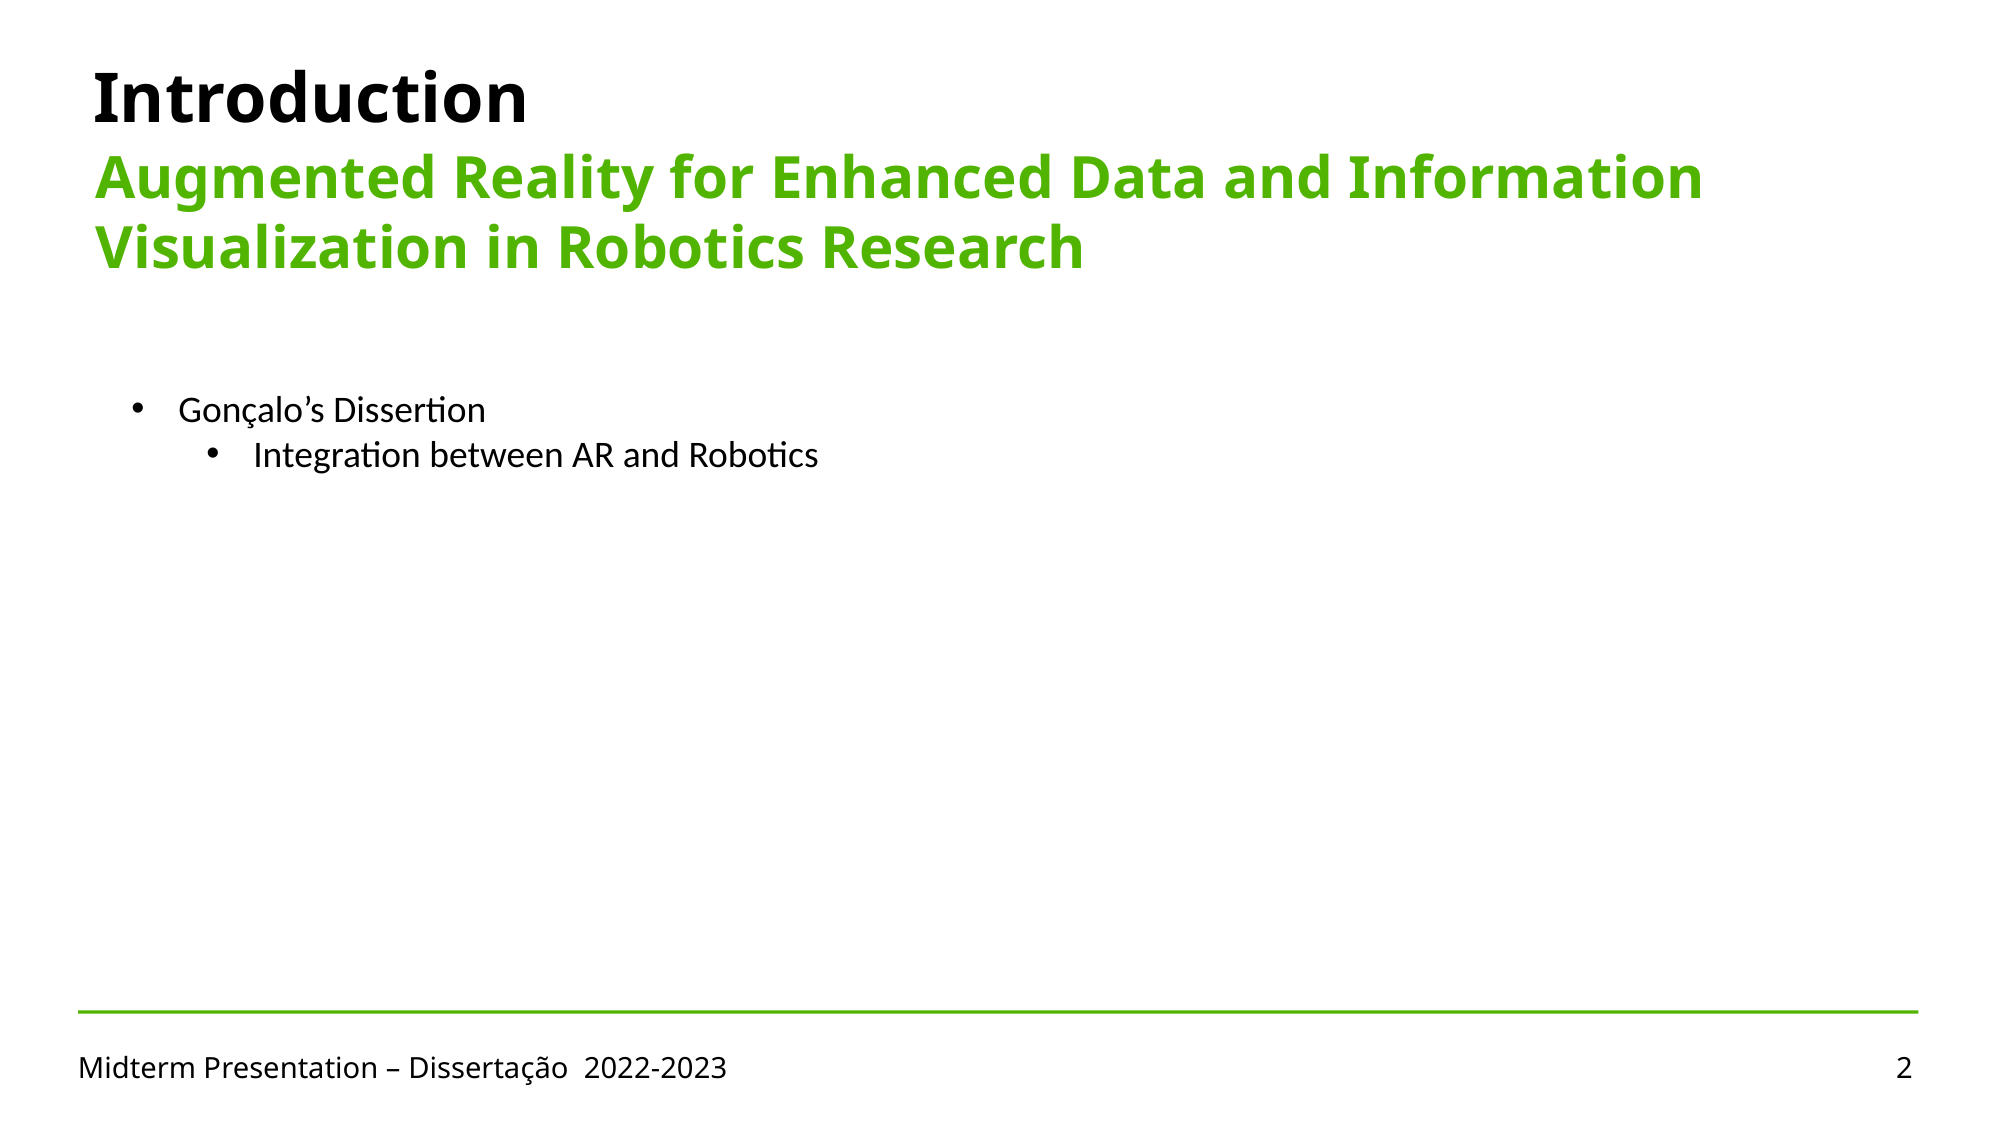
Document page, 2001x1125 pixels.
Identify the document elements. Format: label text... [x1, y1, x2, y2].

text_box <number> [1807, 1041, 1928, 1093]
text_box Introduction [78, 54, 1922, 146]
text_box Gonçalo’s Dissertion Integration between AR and Robotics [116, 377, 1808, 483]
text_box Midterm Presentation – Dissertação 2022-2023 [63, 1041, 1063, 1093]
text_box Augmented Reality for Enhanced Data and Information Visualization in Robotics Research [95, 140, 1922, 281]
